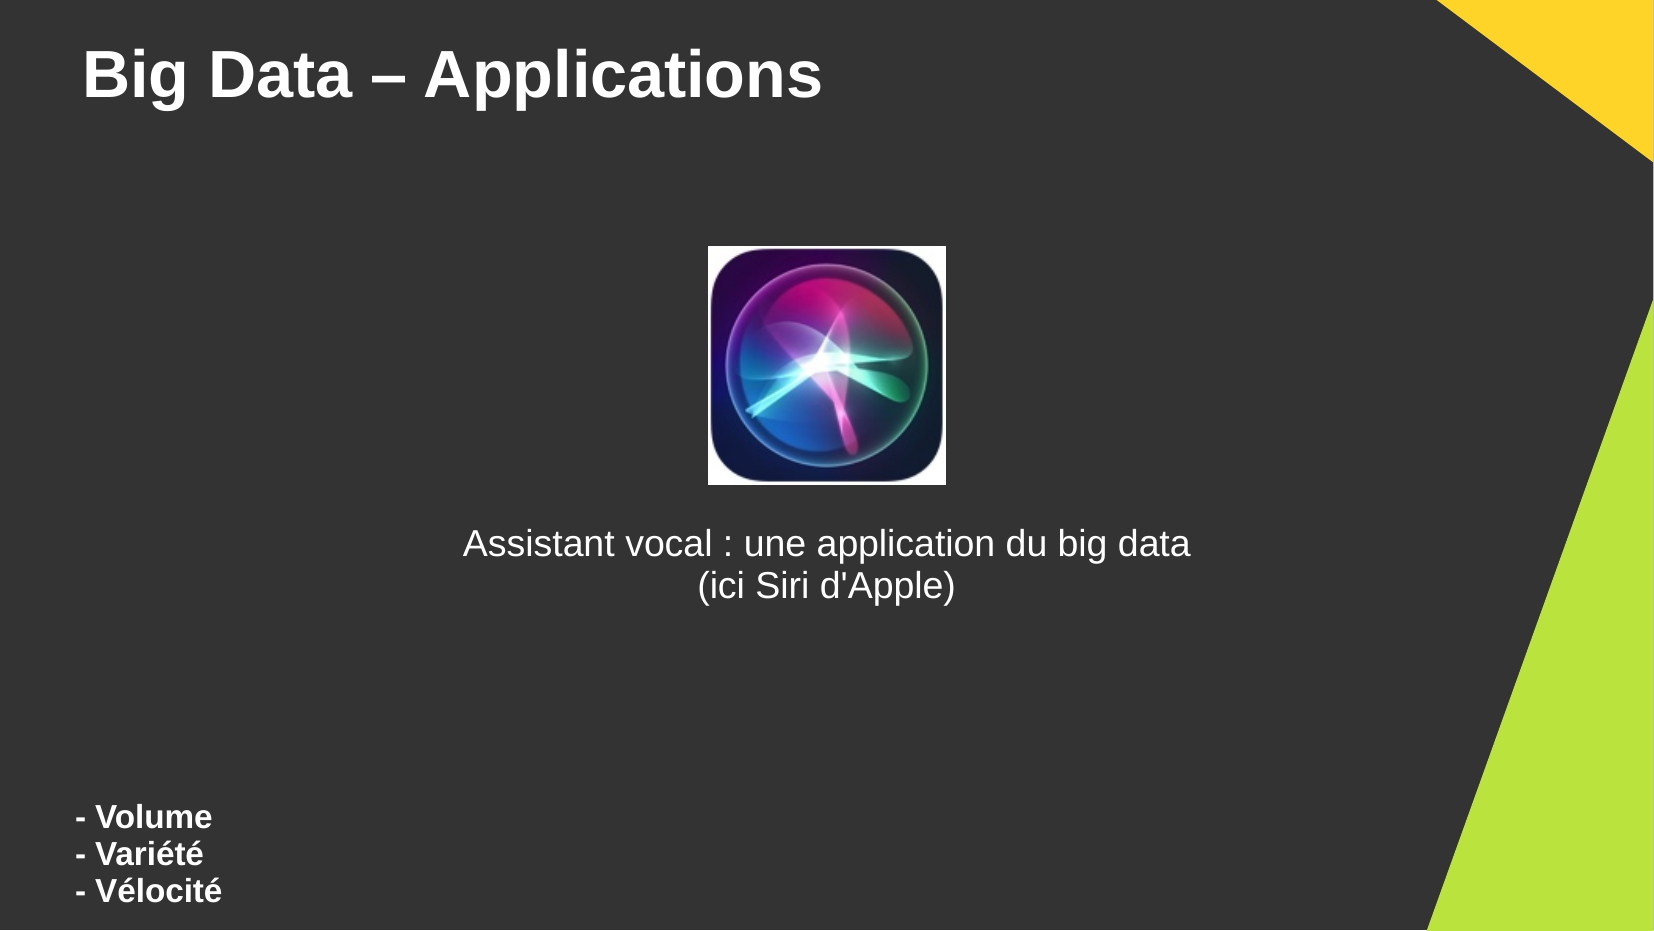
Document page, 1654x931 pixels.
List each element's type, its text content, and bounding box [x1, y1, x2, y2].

picture [708, 246, 946, 485]
title Big Data – Applications [82, 37, 1571, 115]
text_box [1476, 297, 1654, 931]
text_box Assistant vocal : une application du big data (ici Siri d'Apple) [239, 515, 1415, 615]
text_box - Volume - Variété - Vélocité [60, 791, 1477, 931]
text_box [1436, 0, 1654, 163]
